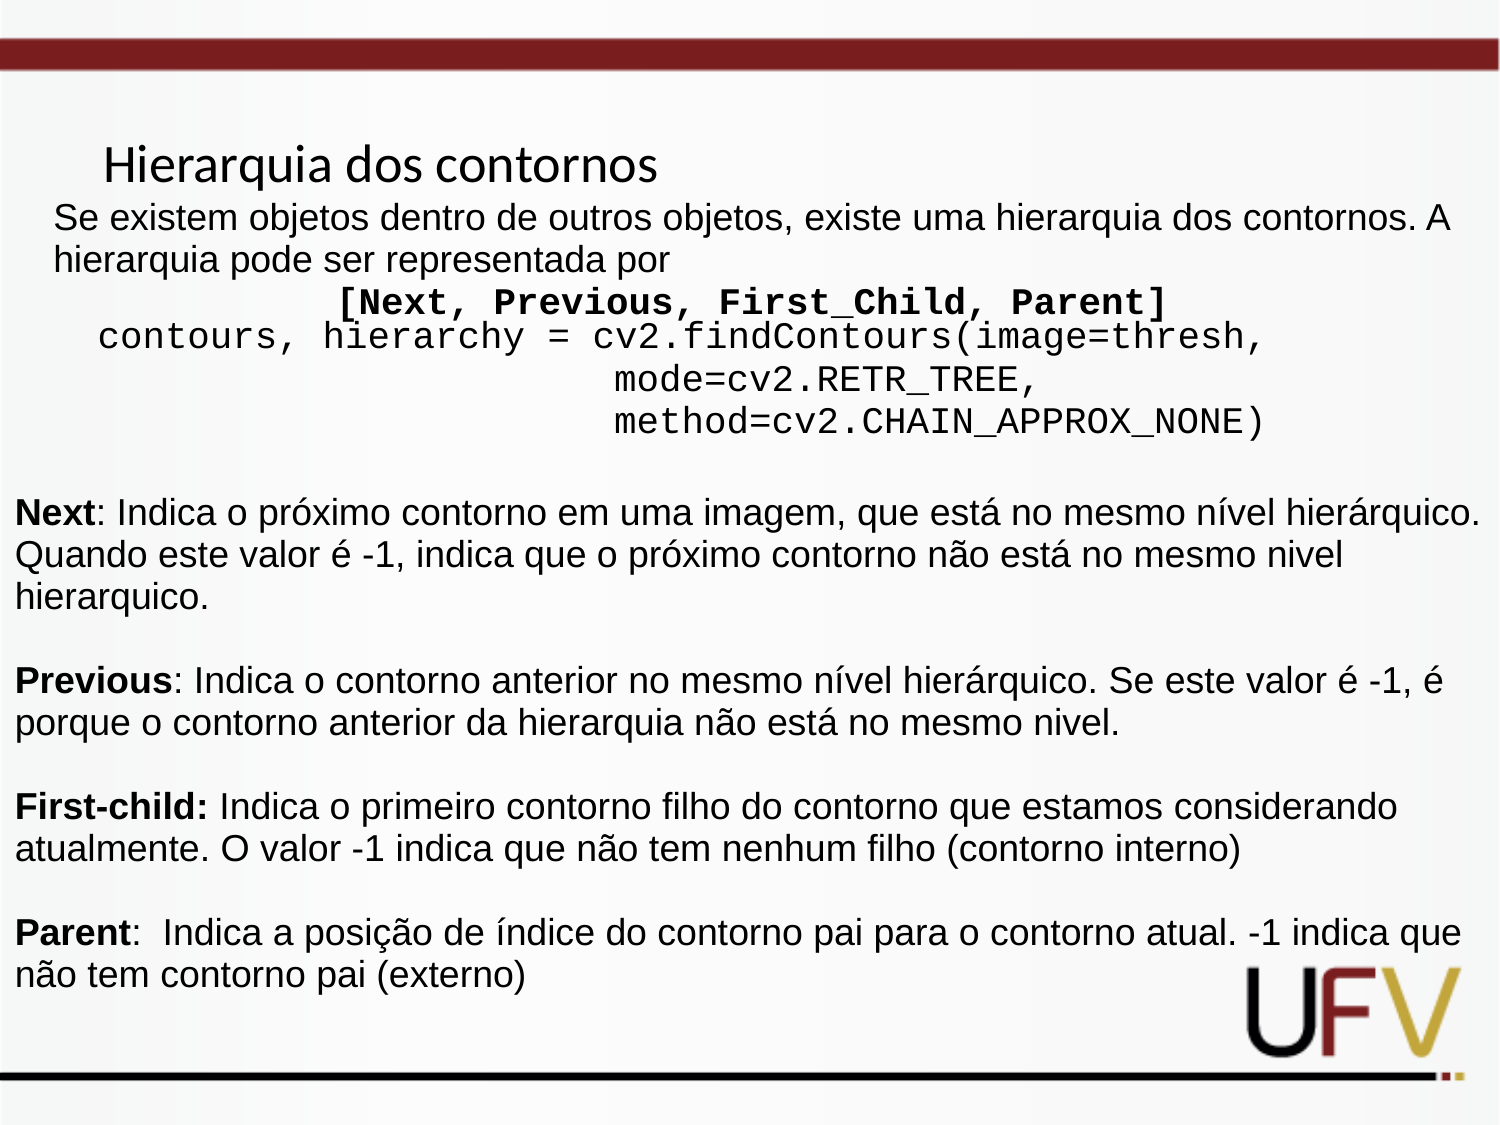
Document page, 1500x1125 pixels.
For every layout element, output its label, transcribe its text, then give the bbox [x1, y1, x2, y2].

text_box contours, hierarchy = cv2.findContours(image=thresh, mode=cv2.RETR_TREE, method=cv2.CHAIN_APPROX_NONE) [82, 310, 1326, 484]
title Hierarquia dos contornos [103, 59, 1397, 188]
text_box Next: Indica o próximo contorno em uma imagem, que está no mesmo nível hierárquico. Quando este valor é -1, indica que o próximo contorno não está no mesmo nivel hierarquico. Previous: Indica o contorno anterior no mesmo nível hierárquico. Se este valor é -1, é porque o contorno anterior da hierarquia não está no mesmo nivel. First-child: Indica o primeiro contorno filho do contorno que estamos considerando atualmente. O valor -1 indica que não tem nenhum filho (contorno interno) Parent: Indica a posição de índice do contorno pai para o contorno atual. -1 indica que não tem contorno pai (externo) [0, 484, 1500, 1063]
picture [0, 0, 1500, 484]
picture [0, 1063, 1500, 1125]
text_box Se existem objetos dentro de outros objetos, existe uma hierarquia dos contornos. A hierarquia pode ser representada por [Next, Previous, First_Child, Parent] [38, 188, 1477, 334]
